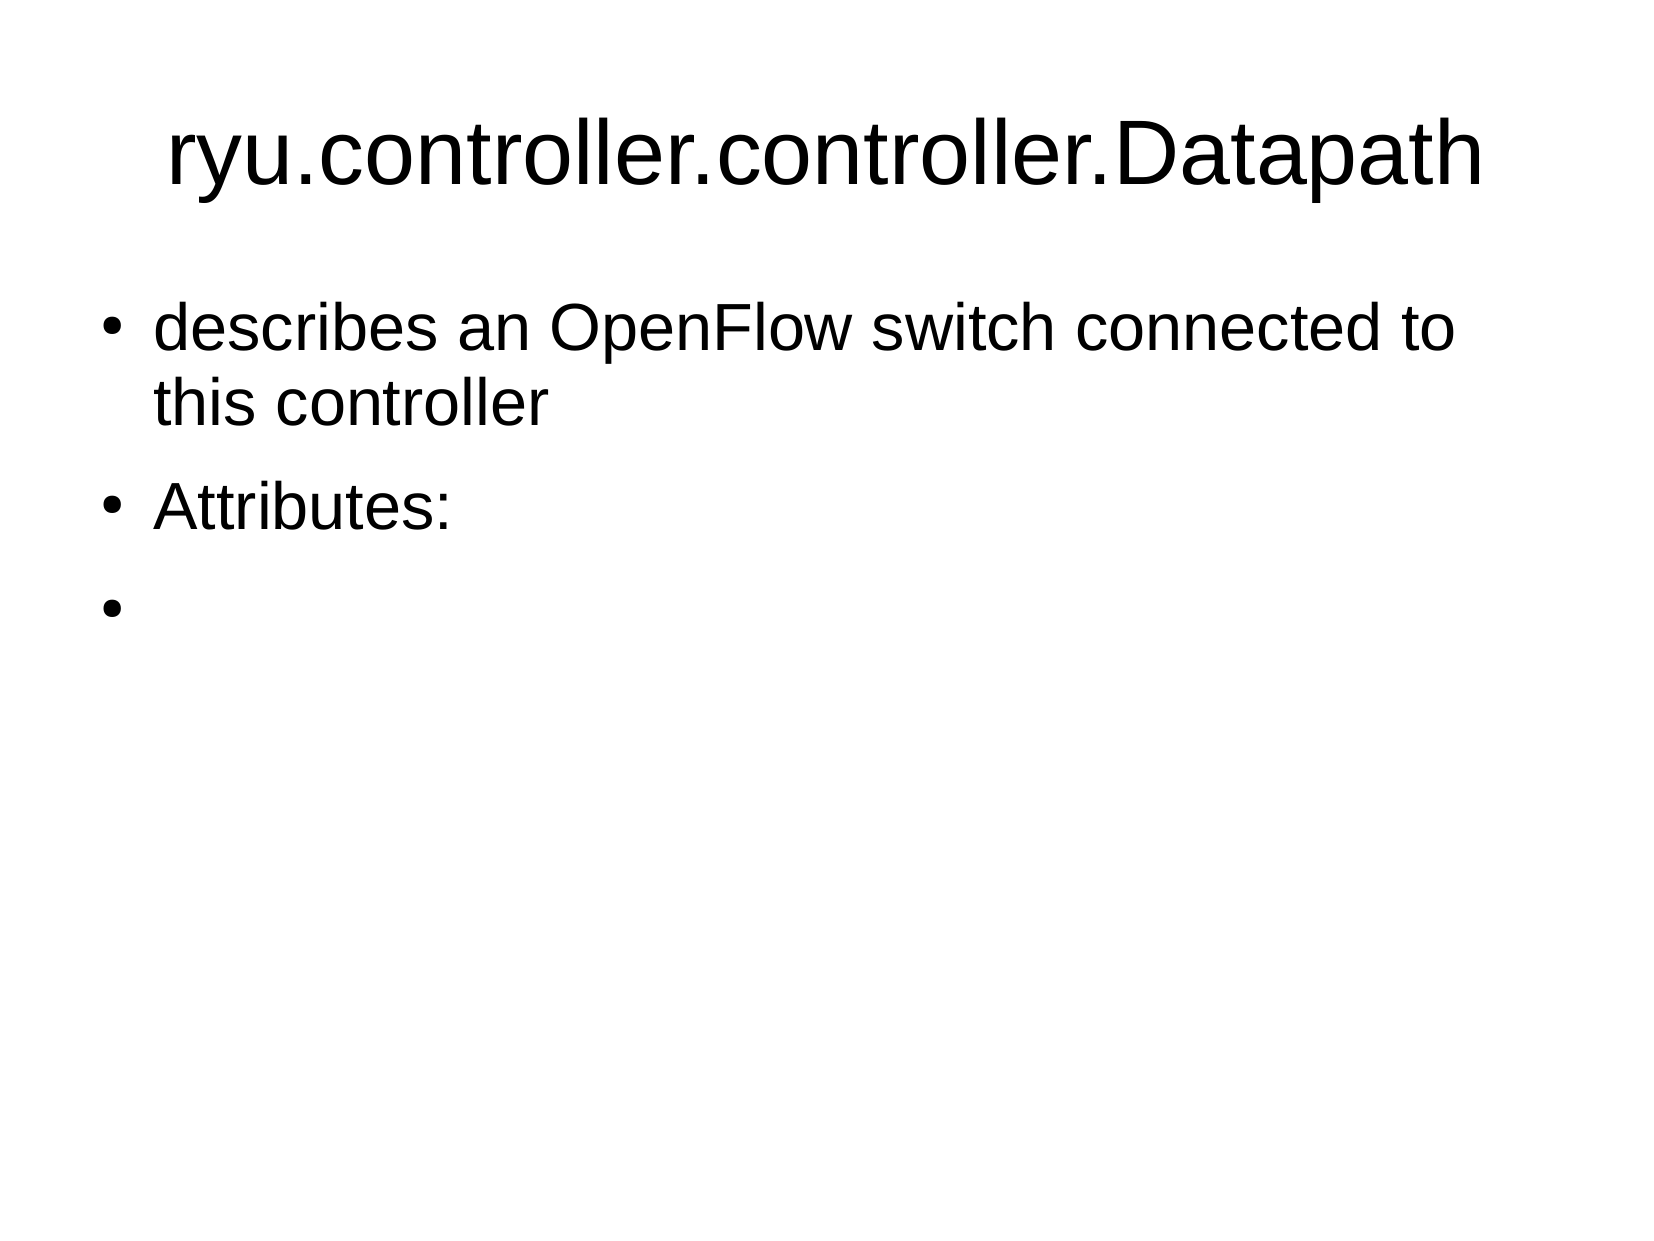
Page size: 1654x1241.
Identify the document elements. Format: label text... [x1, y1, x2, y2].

title ryu.controller.controller.Datapath [82, 49, 1571, 257]
list describes an OpenFlow switch connected to this controller Attributes: [82, 290, 1571, 1010]
